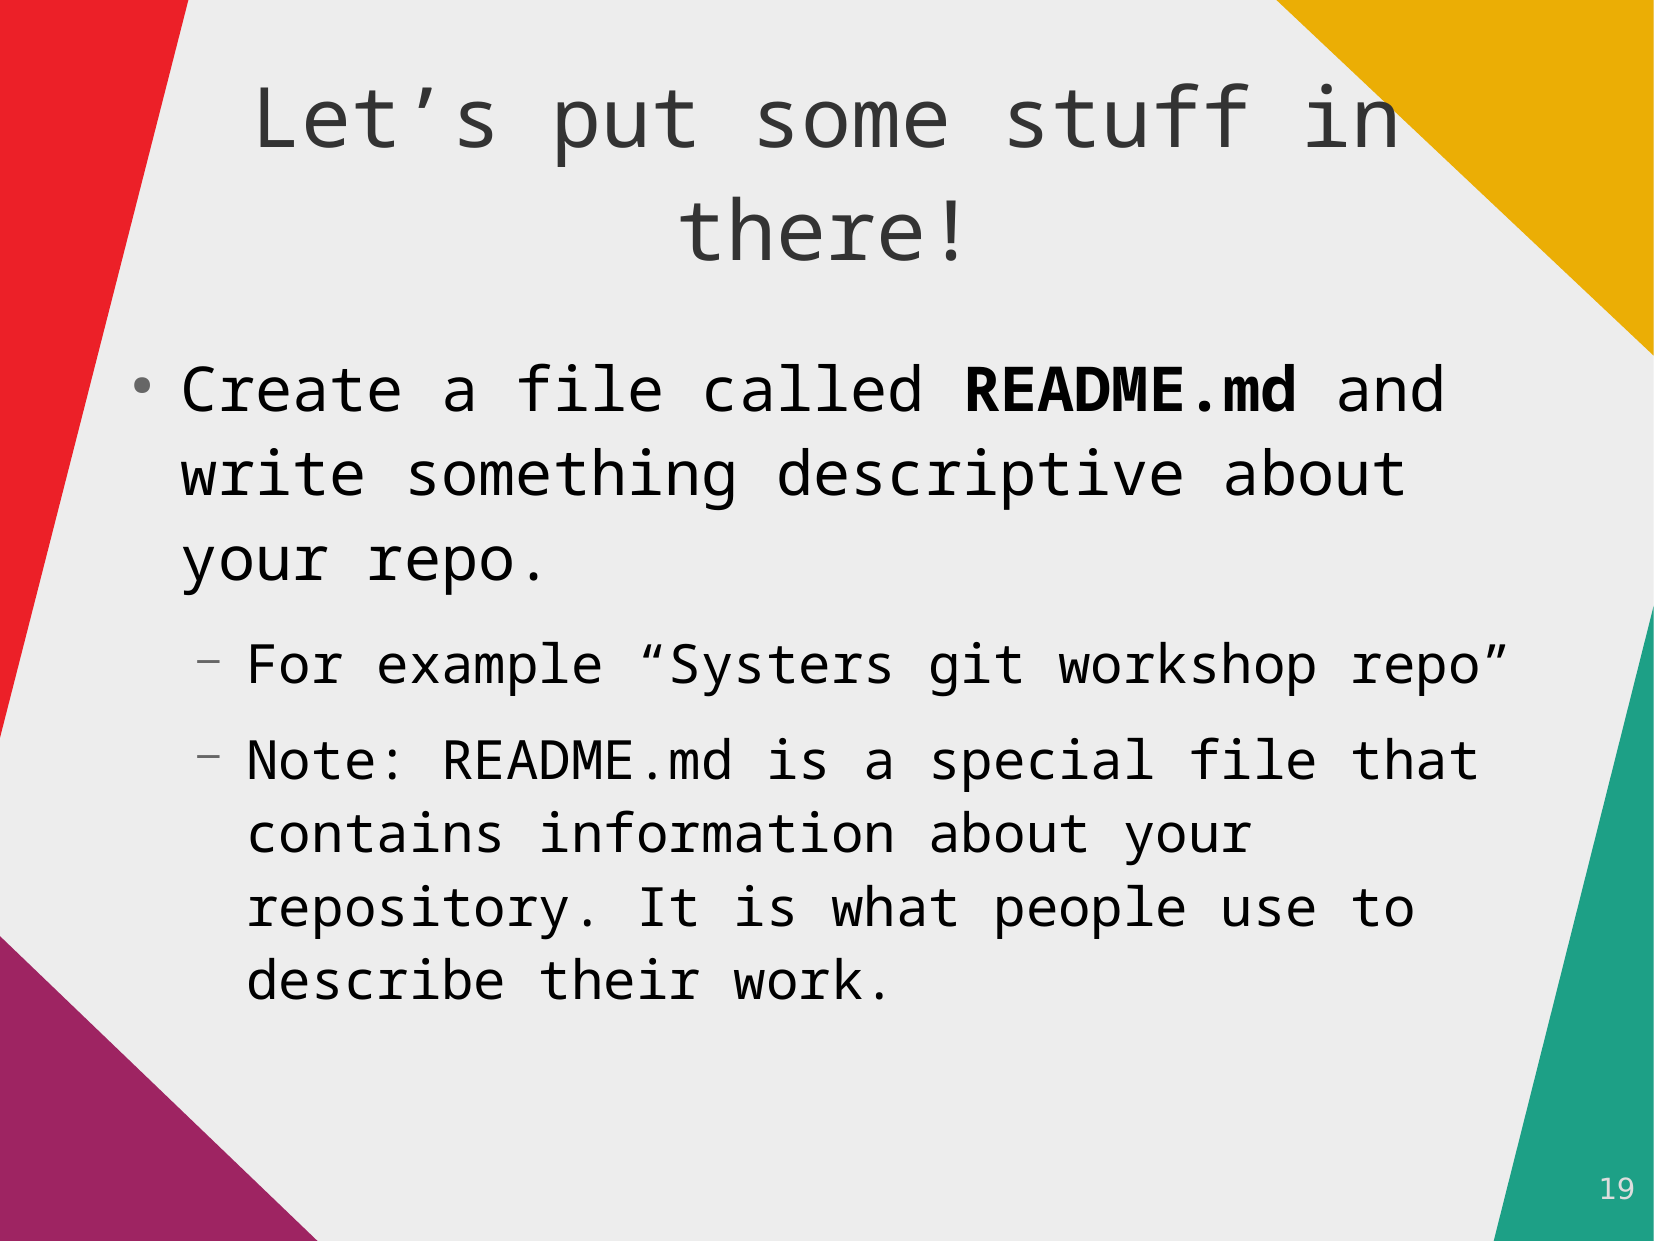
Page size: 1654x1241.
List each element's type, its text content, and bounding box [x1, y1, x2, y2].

list Create a file called README.md and write something descriptive about your repo. For example “Systers git workshop repo” Note: README.md is a special file that contains information about your repository. It is what people use to describe their work. [114, 345, 1539, 1076]
title Let’s put some stuff in there! [114, 73, 1539, 271]
